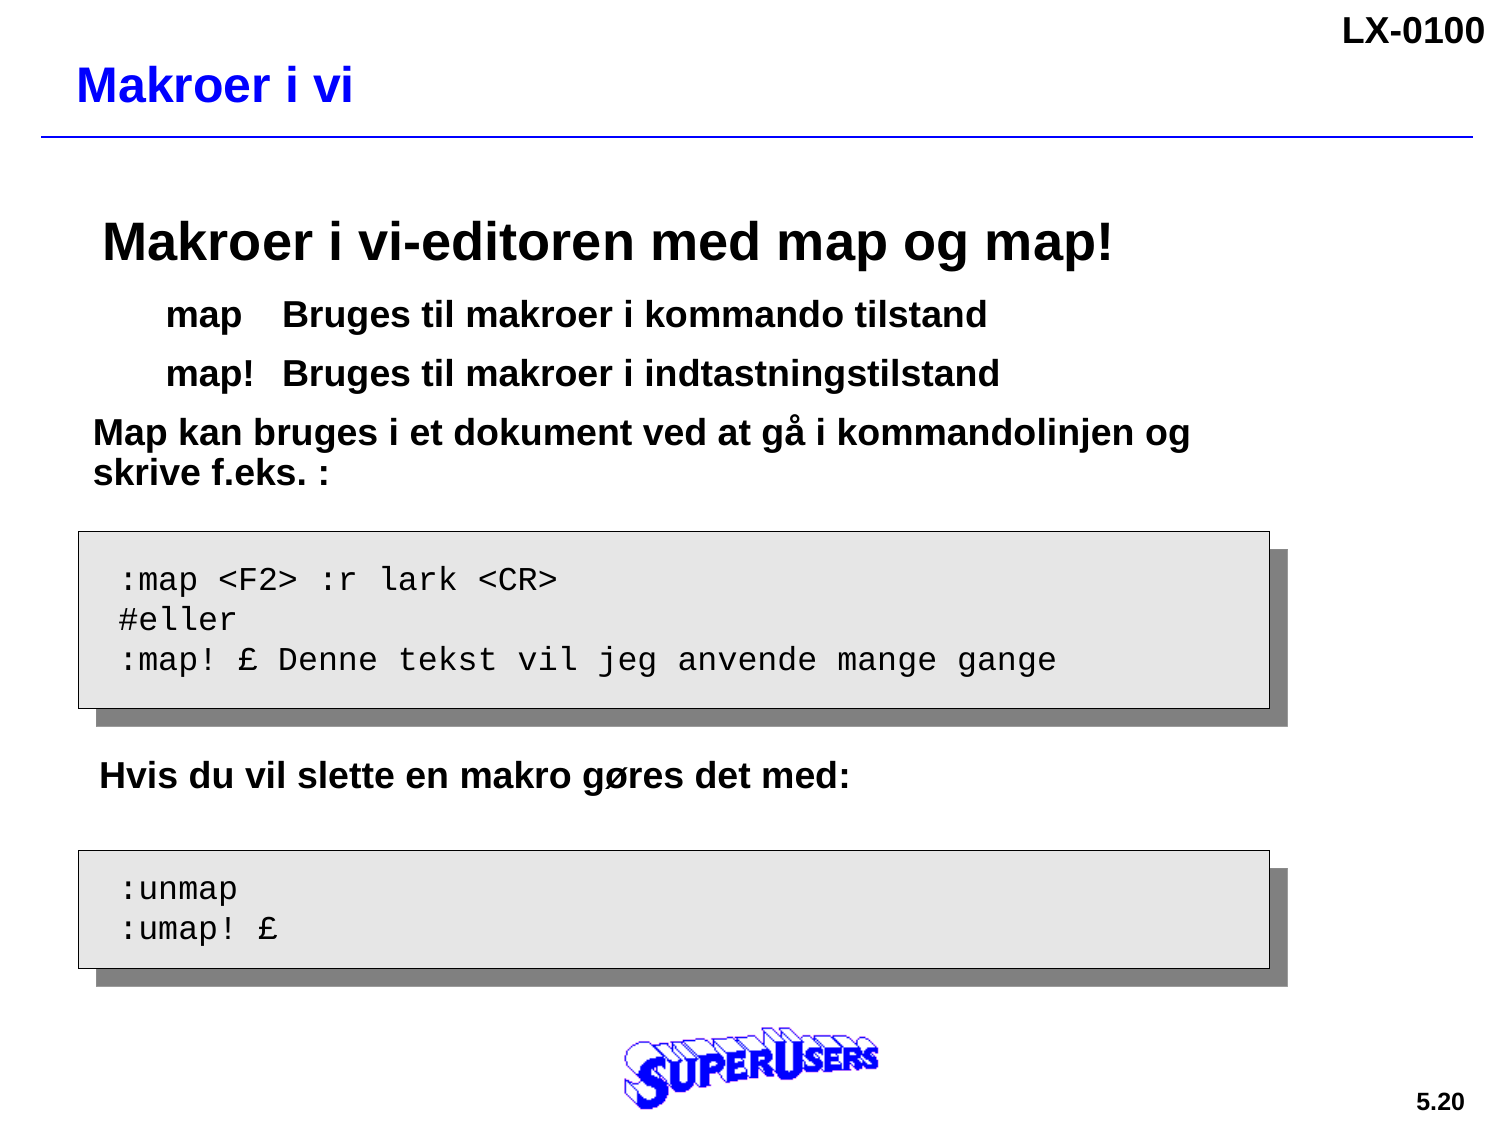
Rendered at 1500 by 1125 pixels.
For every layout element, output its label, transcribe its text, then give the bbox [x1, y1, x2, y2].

picture [620, 1023, 880, 1111]
list Hvis du vil slette en makro gøres det med: [88, 755, 1265, 815]
text_box :unmap :umap! £ [78, 850, 1270, 969]
title Makroer i vi [76, 39, 1424, 126]
list Makroer i vi-editoren med map og map! [88, 206, 1418, 296]
text_box :map <F2> :r lark <CR> #eller :map! £ Denne tekst vil jeg anvende mange gange [78, 531, 1270, 709]
list map Bruges til makroer i kommando tilstand map! Bruges til makroer i indtastningstilstand Map kan bruges i et dokument ved at gå i kommandolinjen og skrive f.eks. : [92, 295, 1270, 502]
